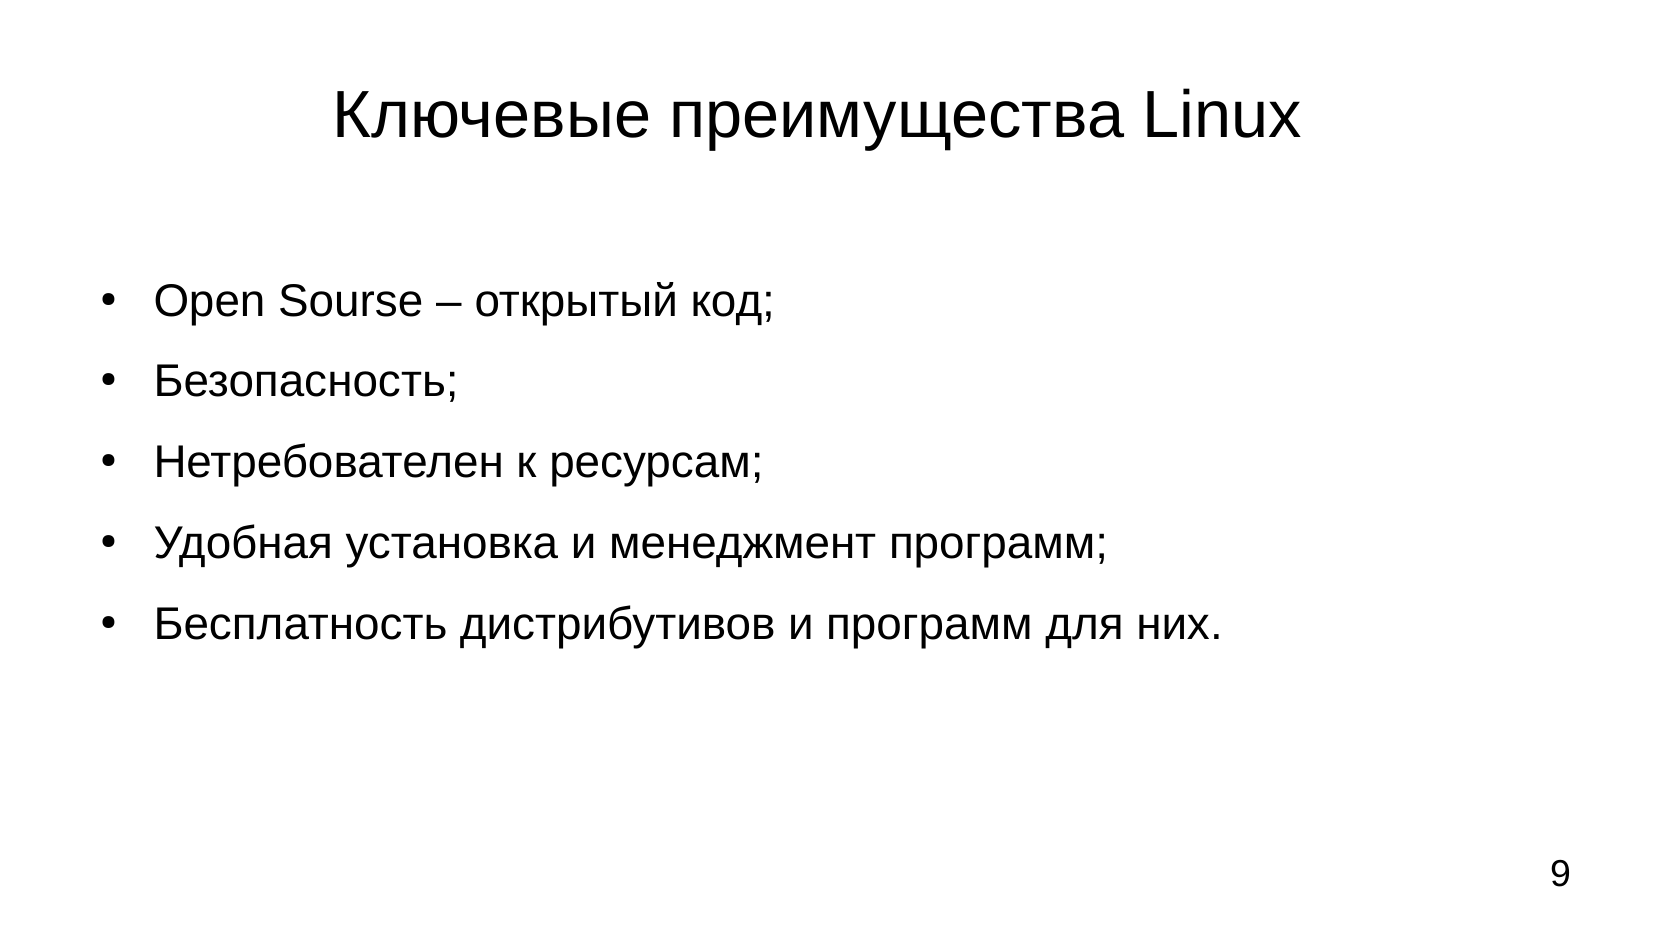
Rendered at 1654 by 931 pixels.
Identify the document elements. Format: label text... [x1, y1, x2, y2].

title Ключевые преимущества Linux [82, 37, 1571, 193]
text_box <number> [1535, 845, 1654, 916]
list Open Sourse – открытый код; Безопасность; Нетребователен к ресурсам; Удобная установка и менеджмент программ; Бесплатность дистрибутивов и программ для них. [82, 206, 1329, 842]
